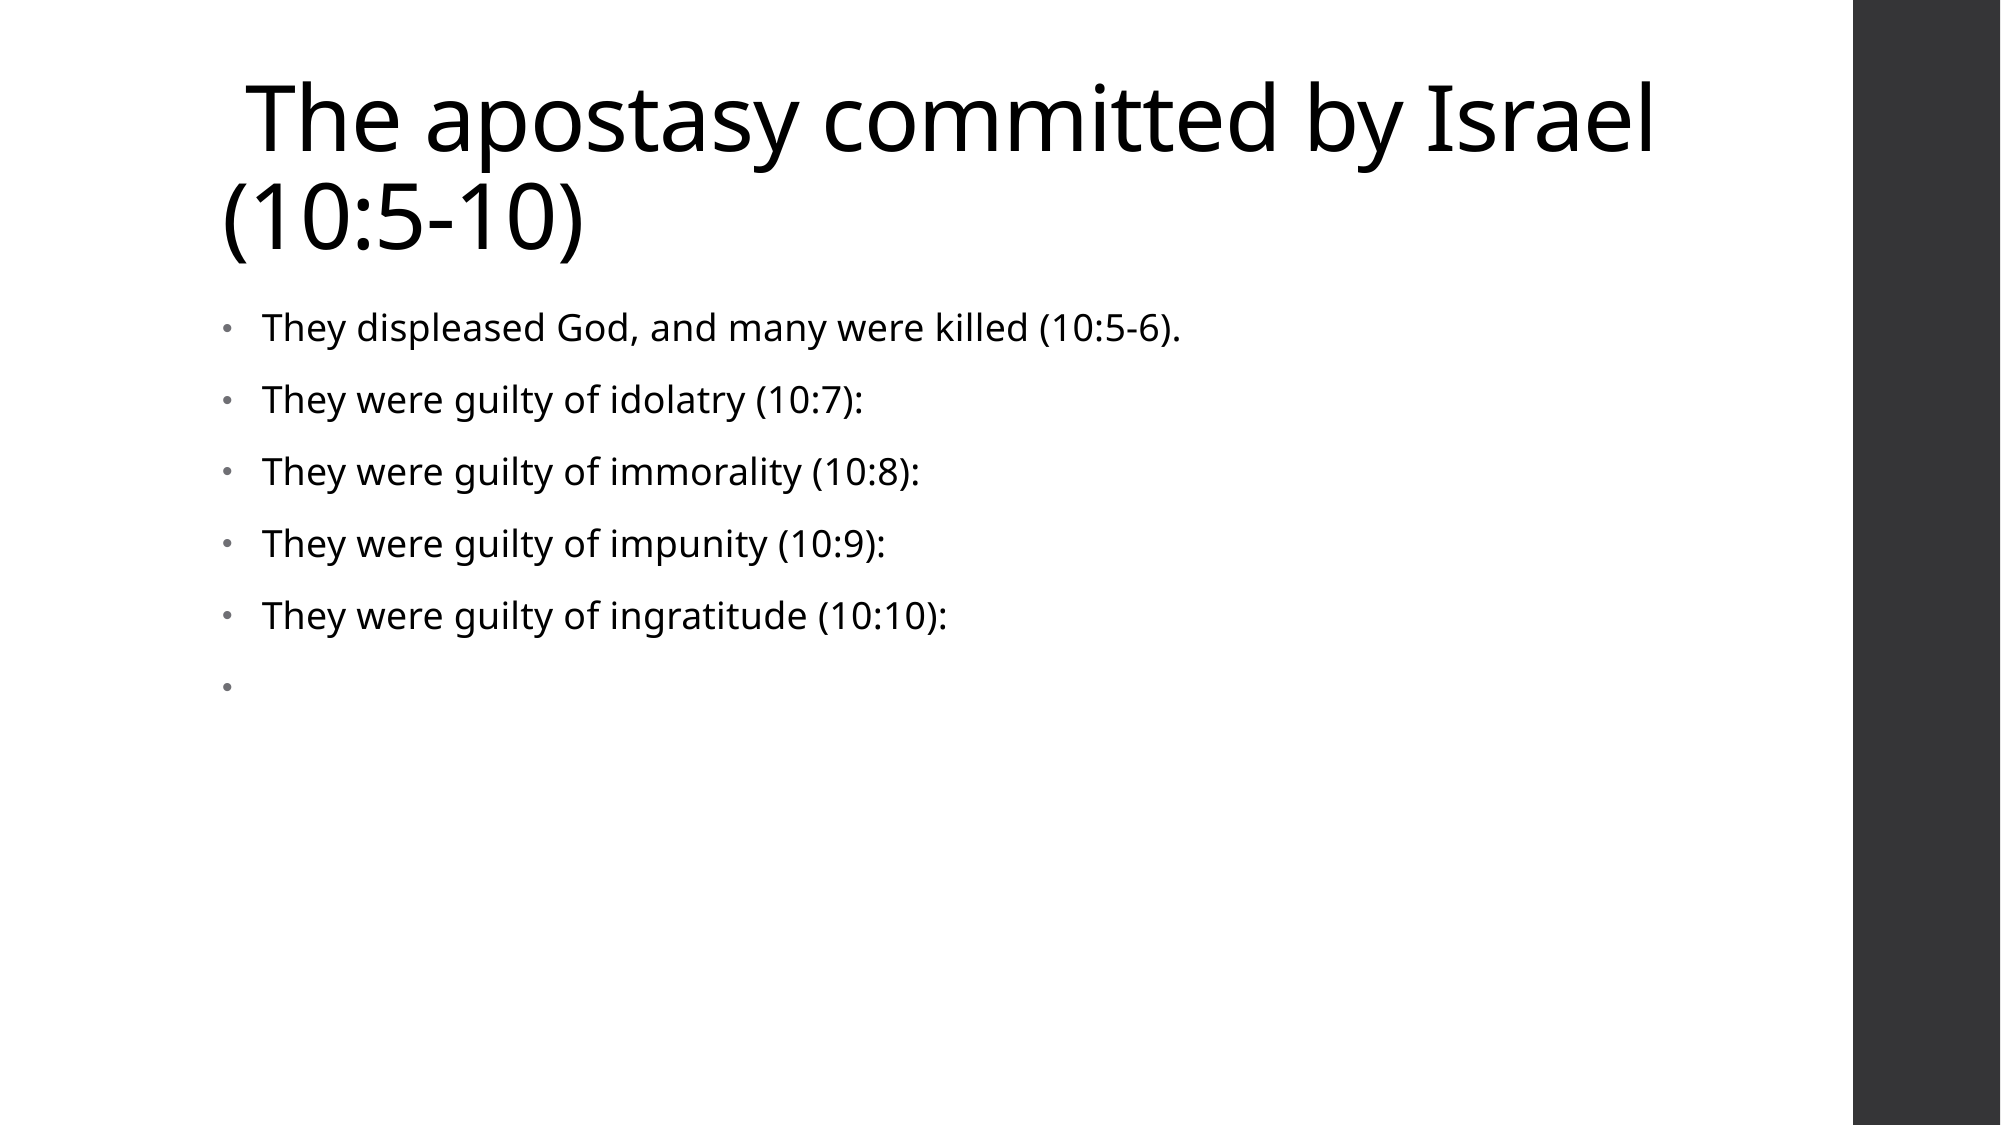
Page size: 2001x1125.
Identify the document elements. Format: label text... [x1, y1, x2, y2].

title The apostasy committed by Israel (10:5-10) [206, 60, 1797, 278]
list They displeased God, and many were killed (10:5-6). They were guilty of idolatry (10:7): They were guilty of immorality (10:8): They were guilty of impunity (10:9): They were guilty of ingratitude (10:10): [206, 299, 1617, 1014]
